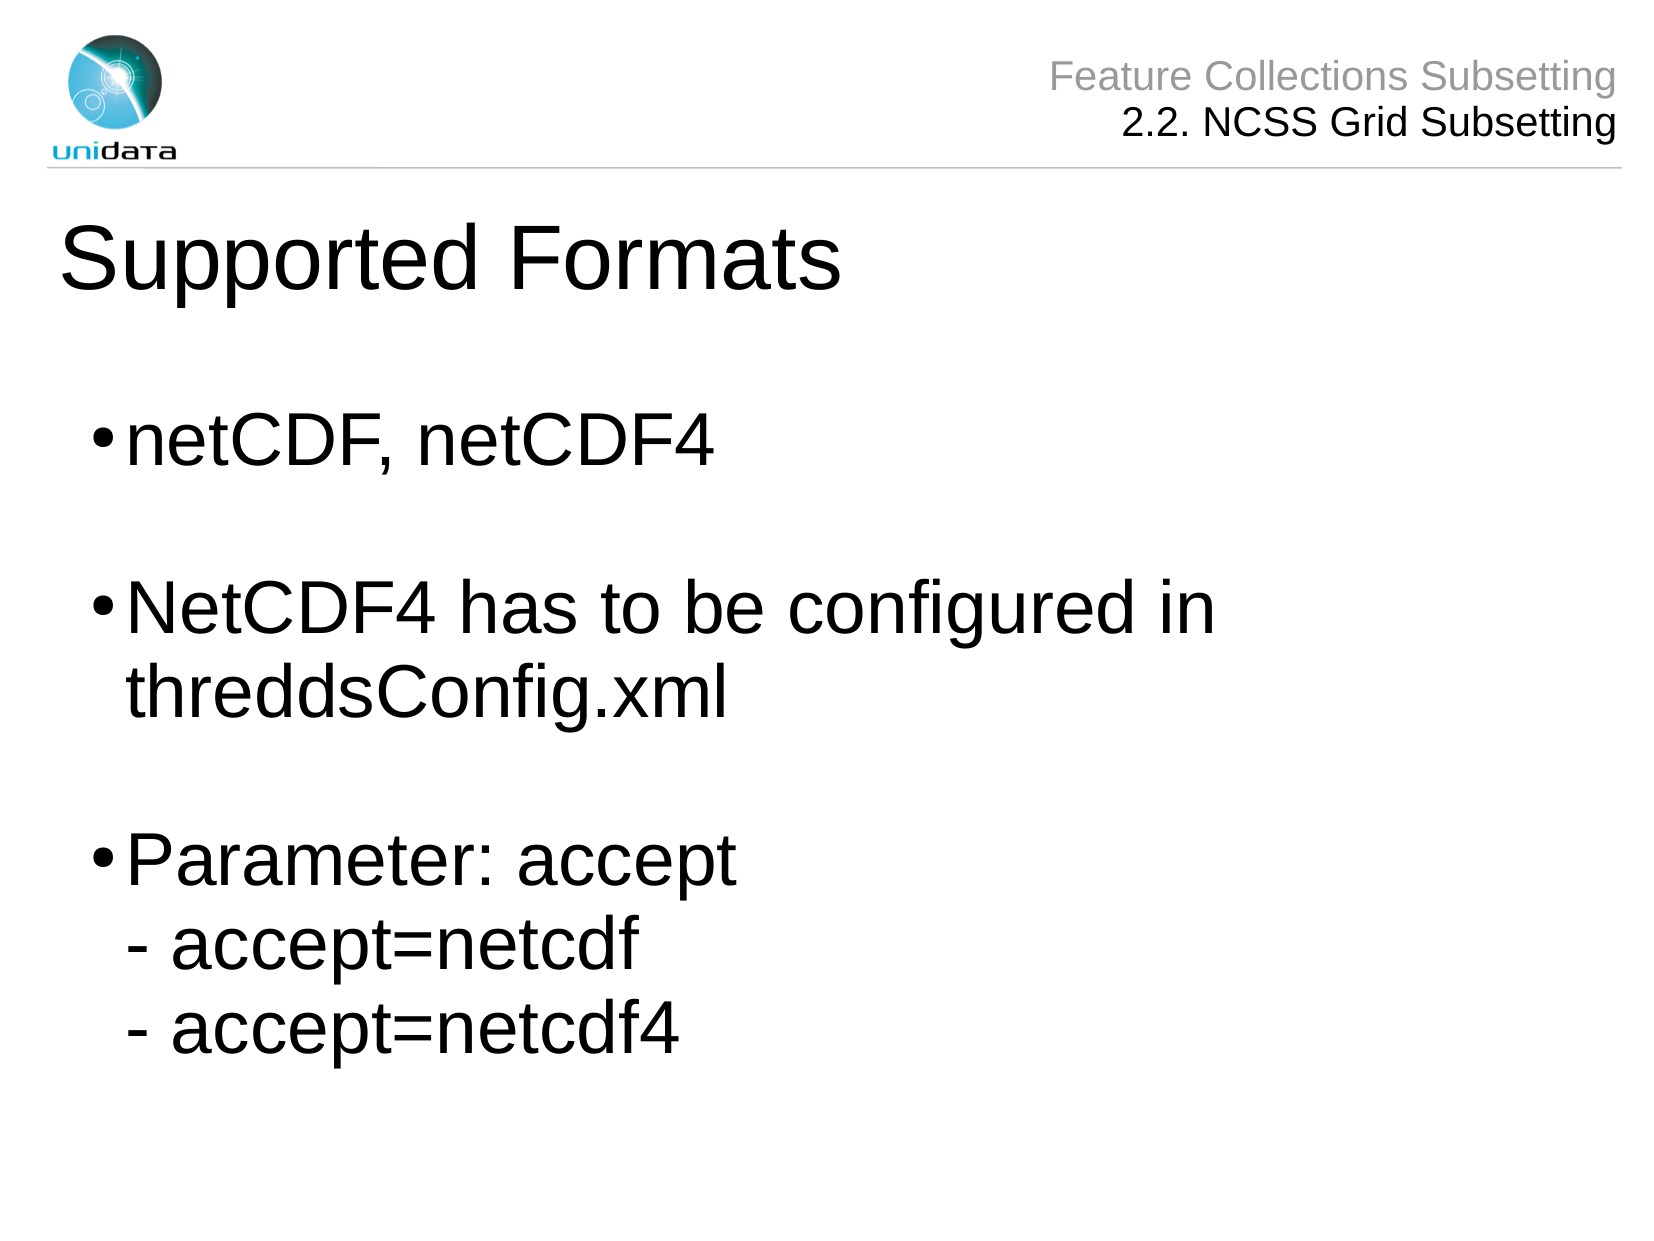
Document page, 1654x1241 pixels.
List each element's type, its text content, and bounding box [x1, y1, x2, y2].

text_box netCDF, netCDF4 NetCDF4 has to be configured in threddsConfig.xml Parameter: accept - accept=netcdf - accept=netcdf4 [75, 390, 1621, 1077]
picture [41, 23, 187, 174]
text_box Feature Collections Subsetting 2.2. NCSS Grid Subsetting [980, 41, 1618, 158]
title Supported Formats [58, 155, 1548, 363]
